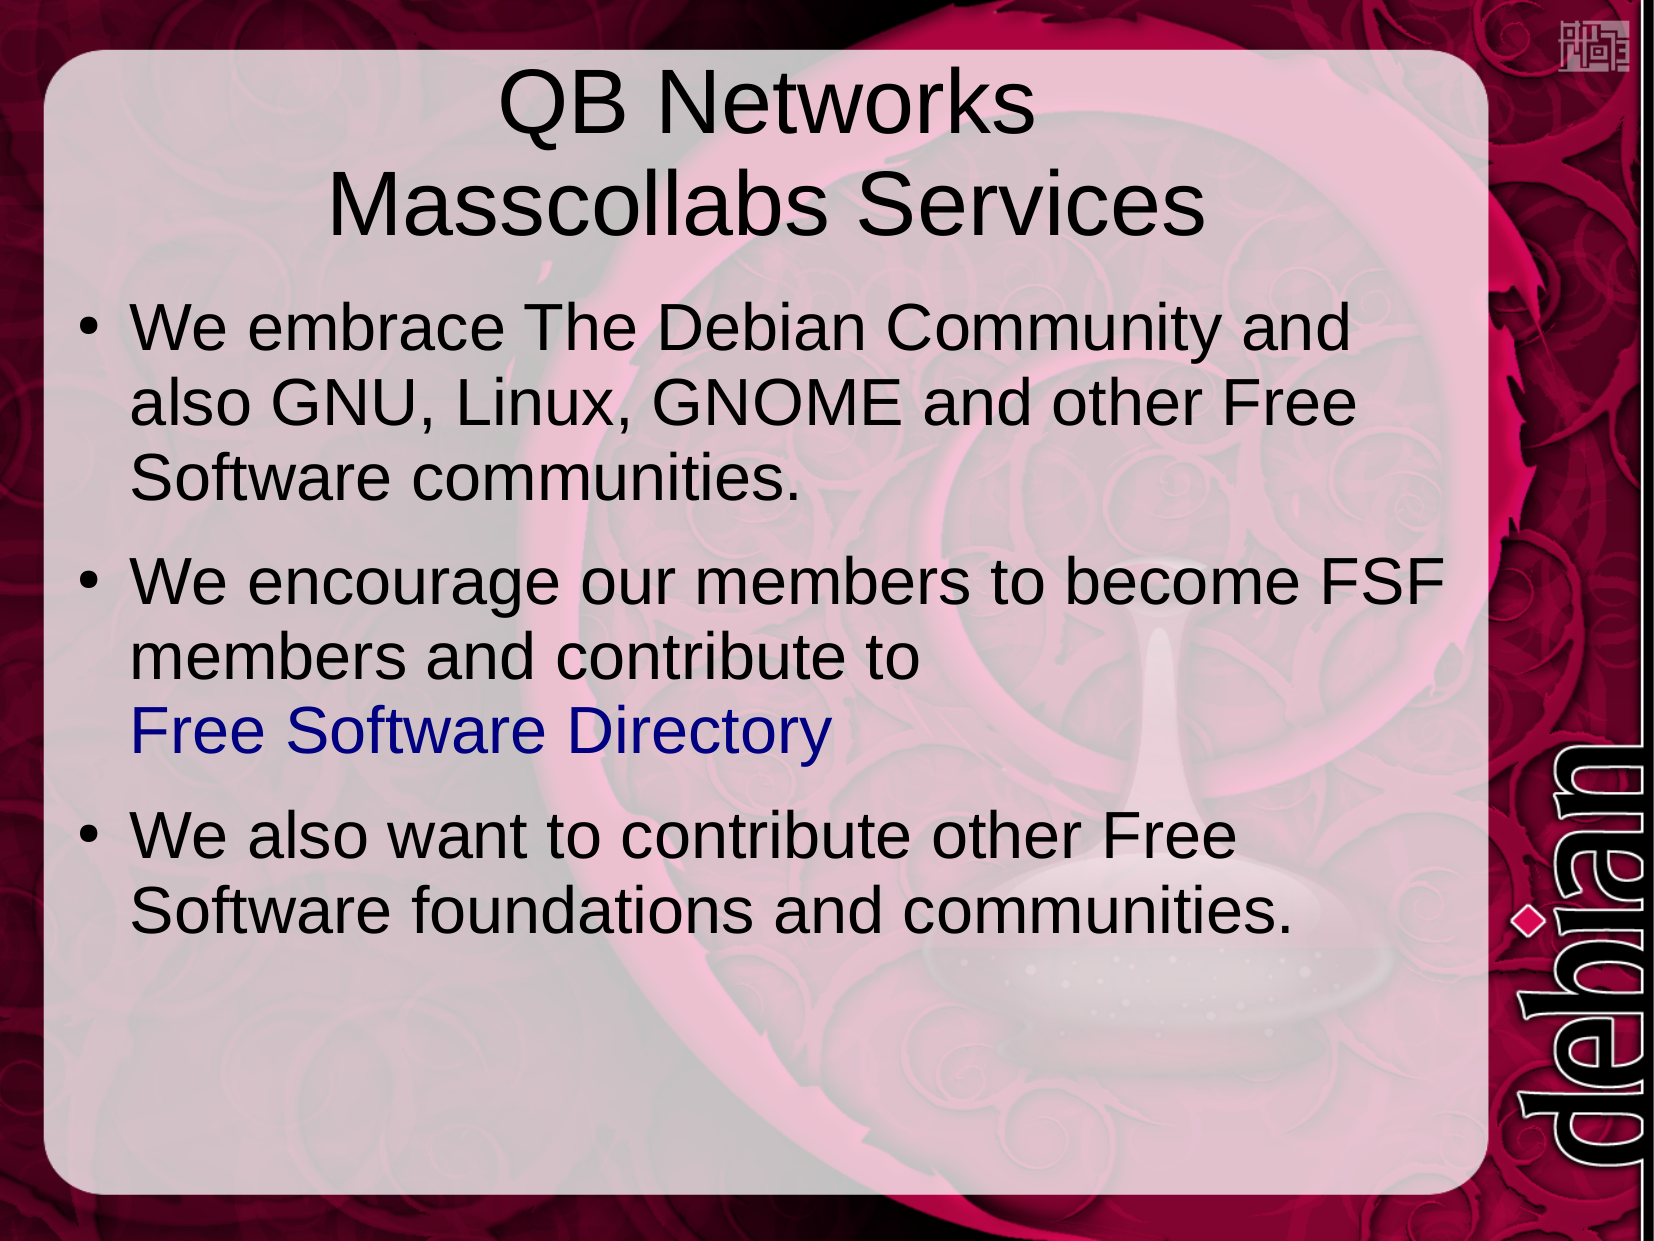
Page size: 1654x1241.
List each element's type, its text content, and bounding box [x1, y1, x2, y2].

title QB Networks Masscollabs Services [59, 49, 1477, 257]
list We embrace The Debian Community and also GNU, Linux, GNOME and other Free Software communities. We encourage our members to become FSF members and contribute to Free Software Directory We also want to contribute other Free Software foundations and communities. [59, 290, 1477, 1109]
picture [0, 0, 1654, 1241]
